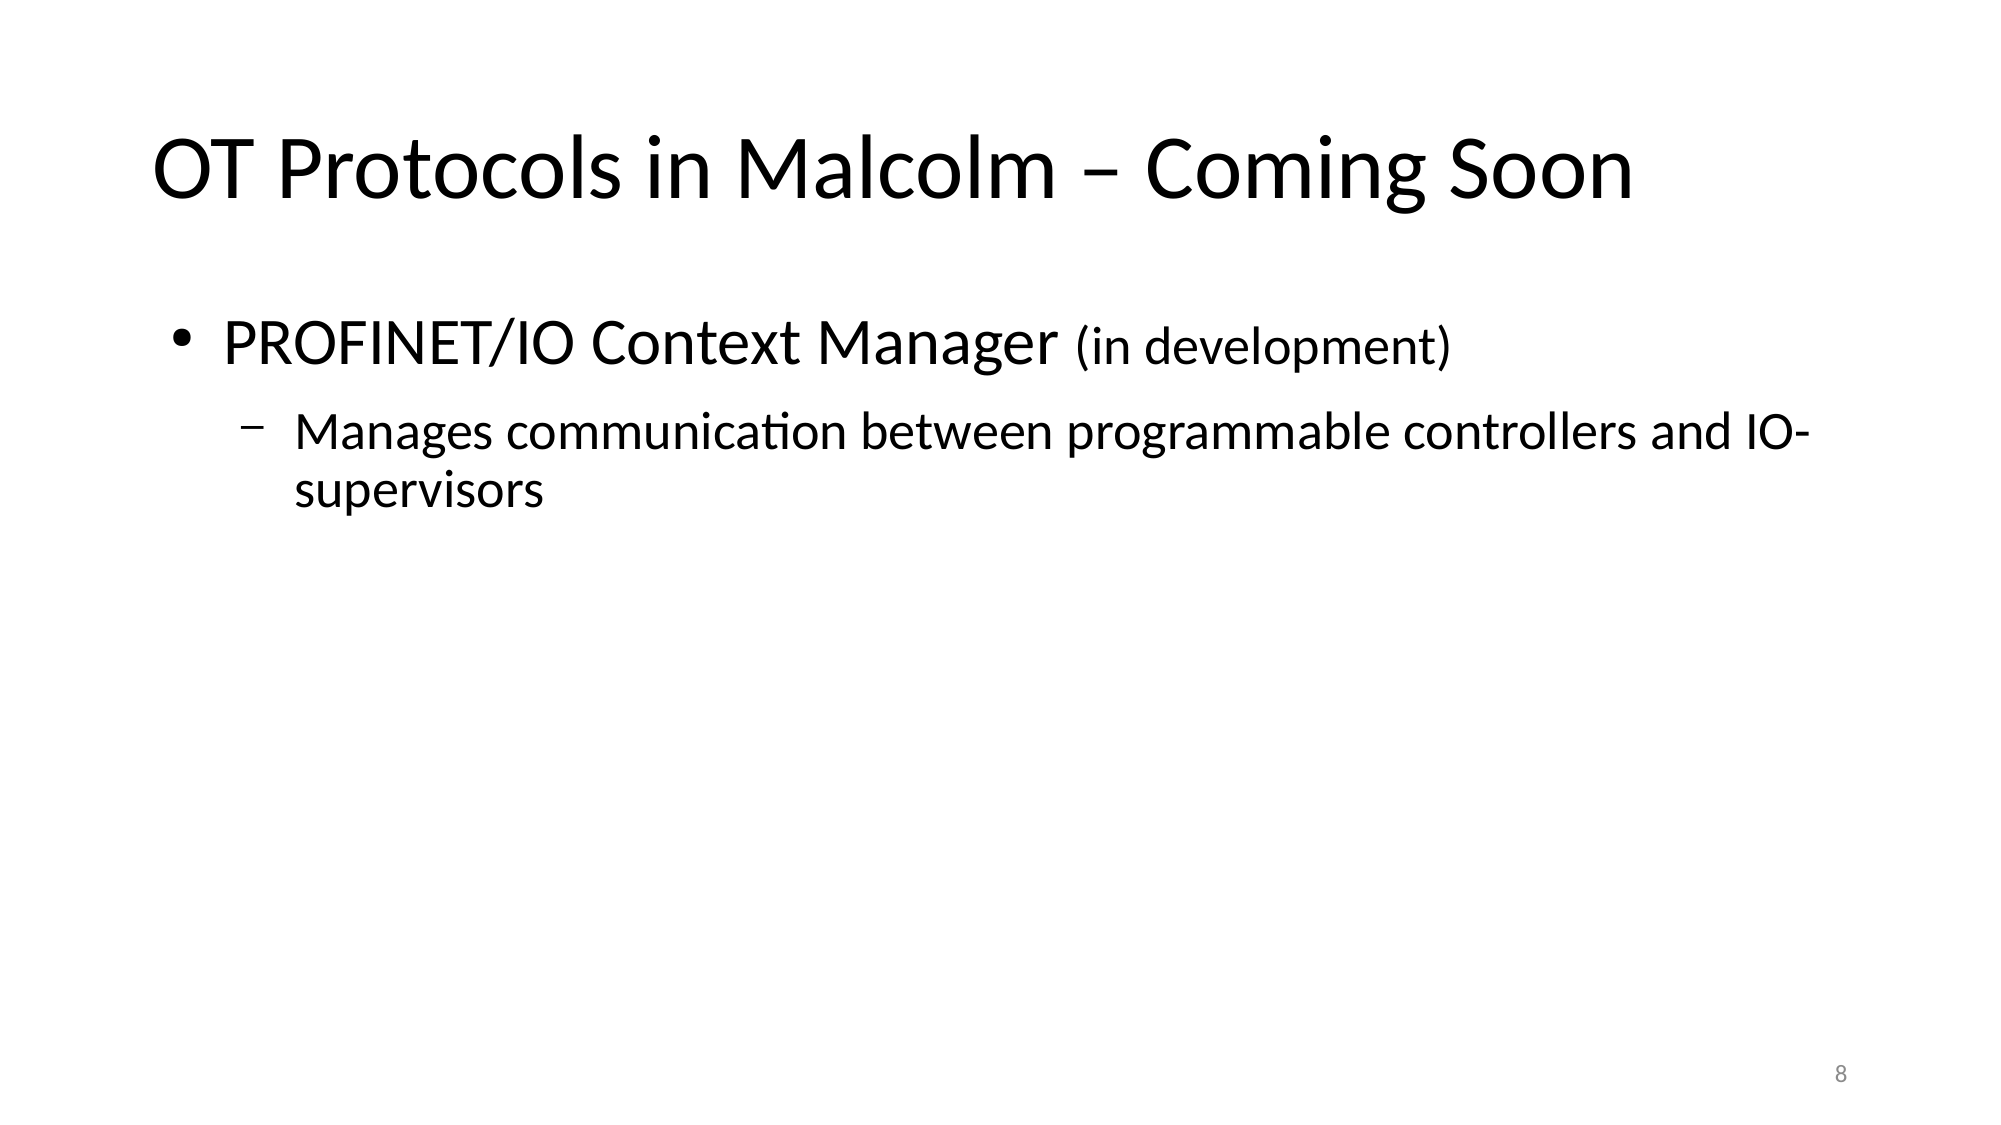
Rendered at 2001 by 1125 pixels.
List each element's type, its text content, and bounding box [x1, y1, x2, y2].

slide_number <number> [1412, 1042, 1863, 1103]
list PROFINET/IO Context Manager (in development) Manages communication between programmable controllers and IO-supervisors [137, 299, 1863, 1014]
title OT Protocols in Malcolm – Coming Soon [137, 59, 1863, 278]
